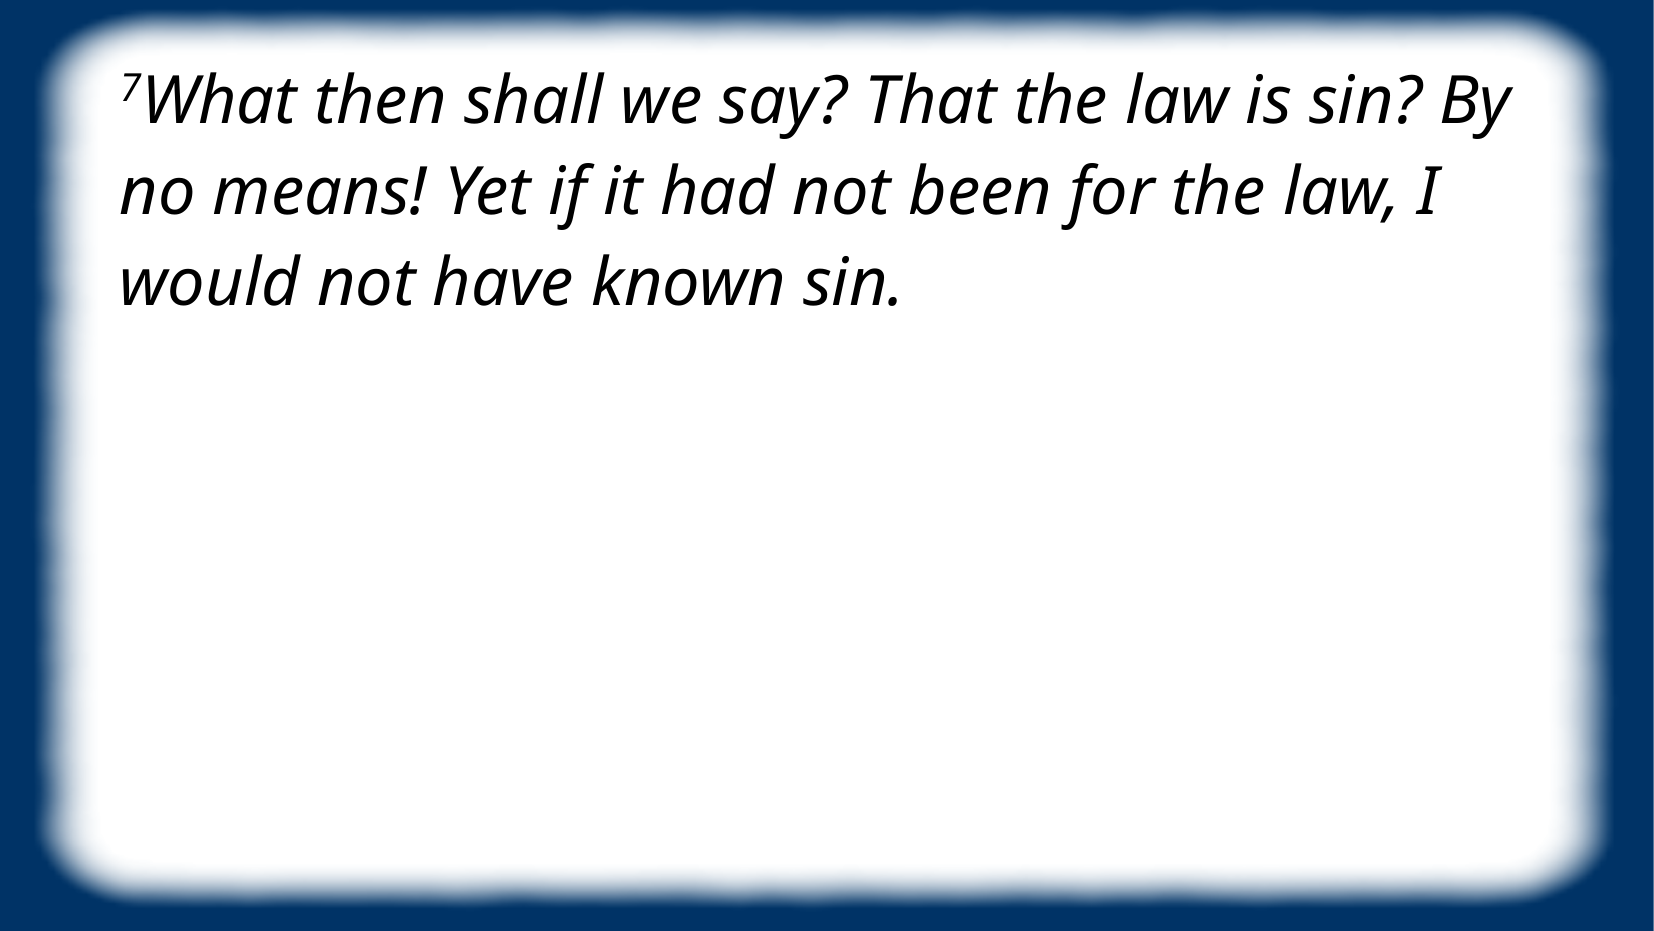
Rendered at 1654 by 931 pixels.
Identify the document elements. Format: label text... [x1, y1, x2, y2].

picture [0, 0, 1654, 931]
text_box 7What then shall we say? That the law is sin? By no means! Yet if it had not been for the law, I would not have known sin. [105, 45, 1546, 327]
